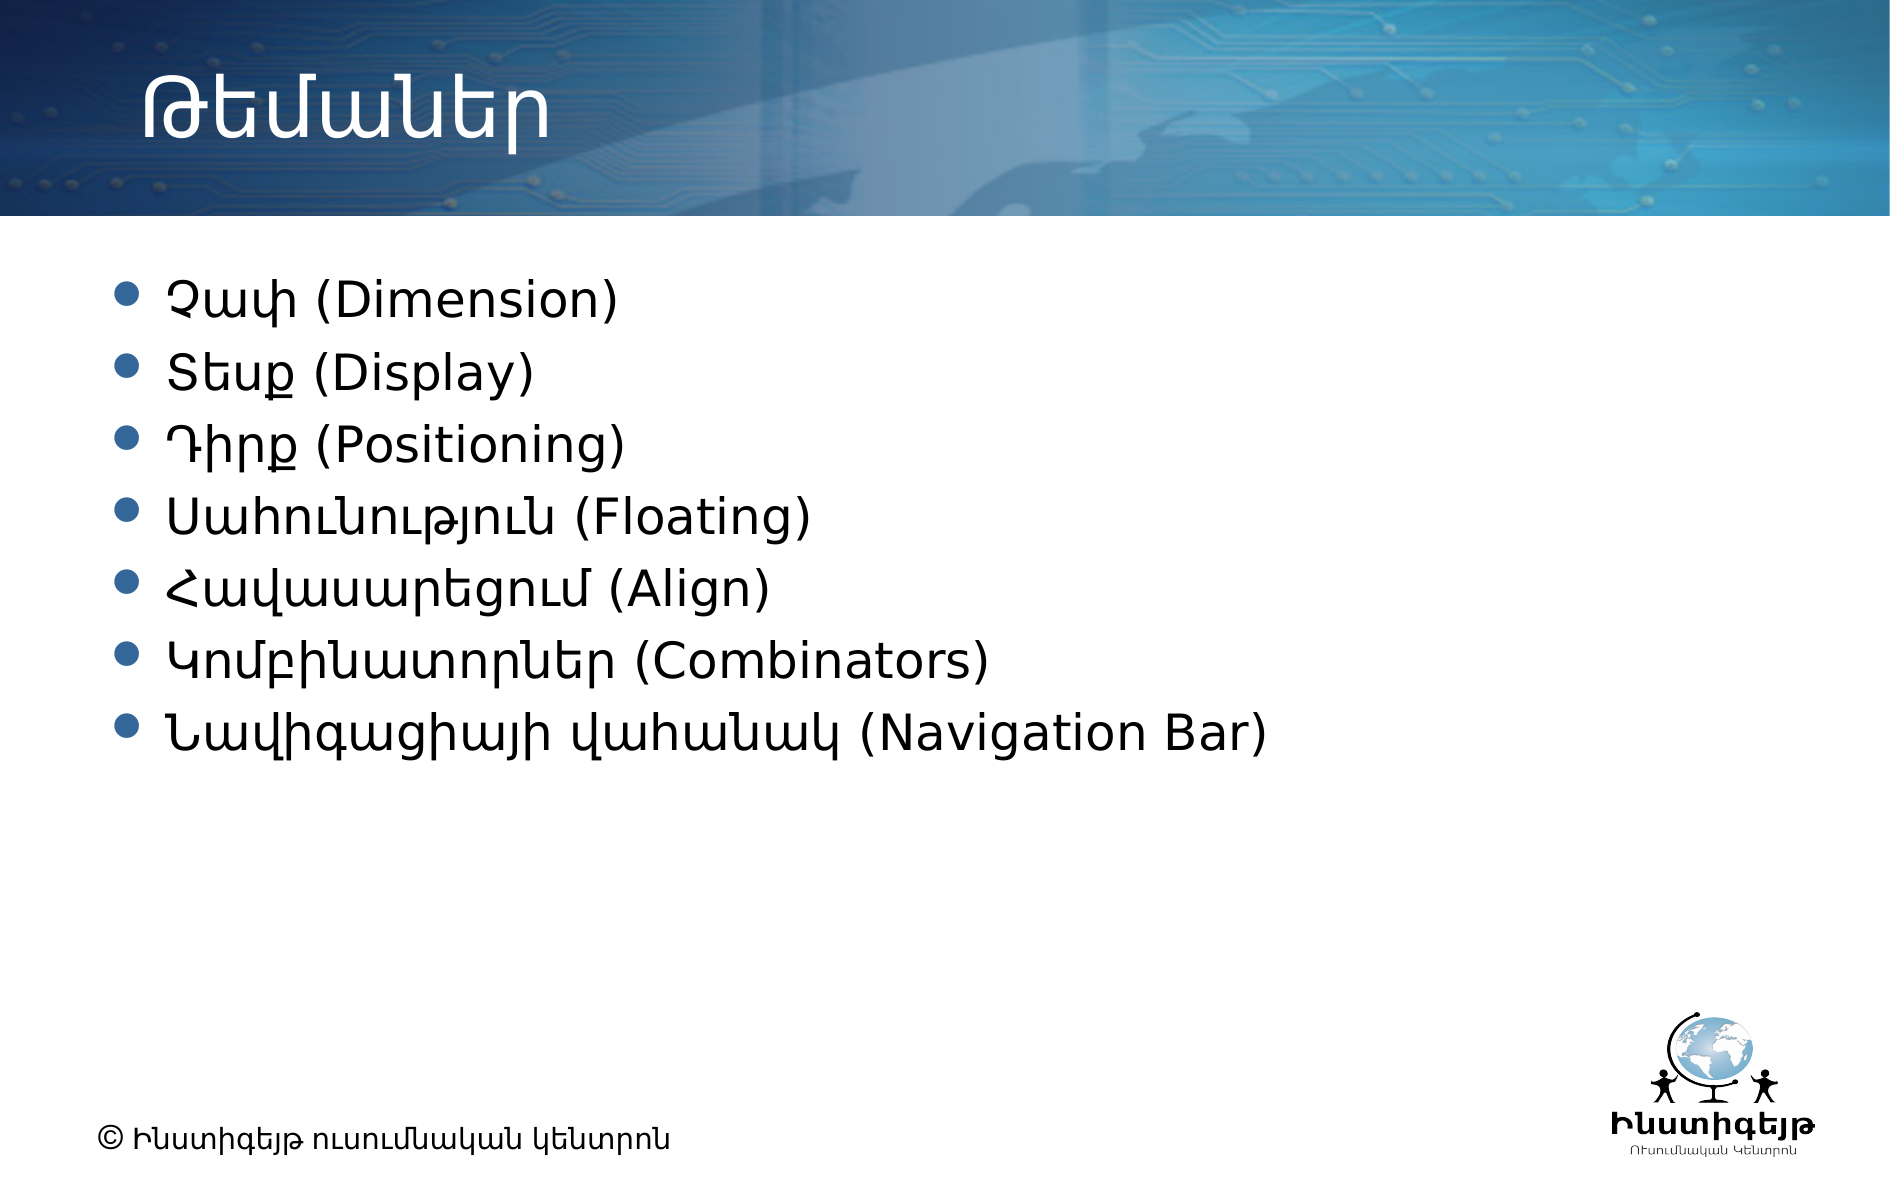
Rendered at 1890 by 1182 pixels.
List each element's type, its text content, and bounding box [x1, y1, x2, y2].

picture [0, 0, 1890, 216]
picture [1612, 1012, 1815, 1157]
list Չափ (Dimension) Տեսք (Display) Դիրք (Positioning) Սահունություն (Floating) Հավասարեցում (Align) Կոմբինատորներ (Combinators) Նավիգացիայի վահանակ (Navigation Bar) [110, 276, 1801, 292]
